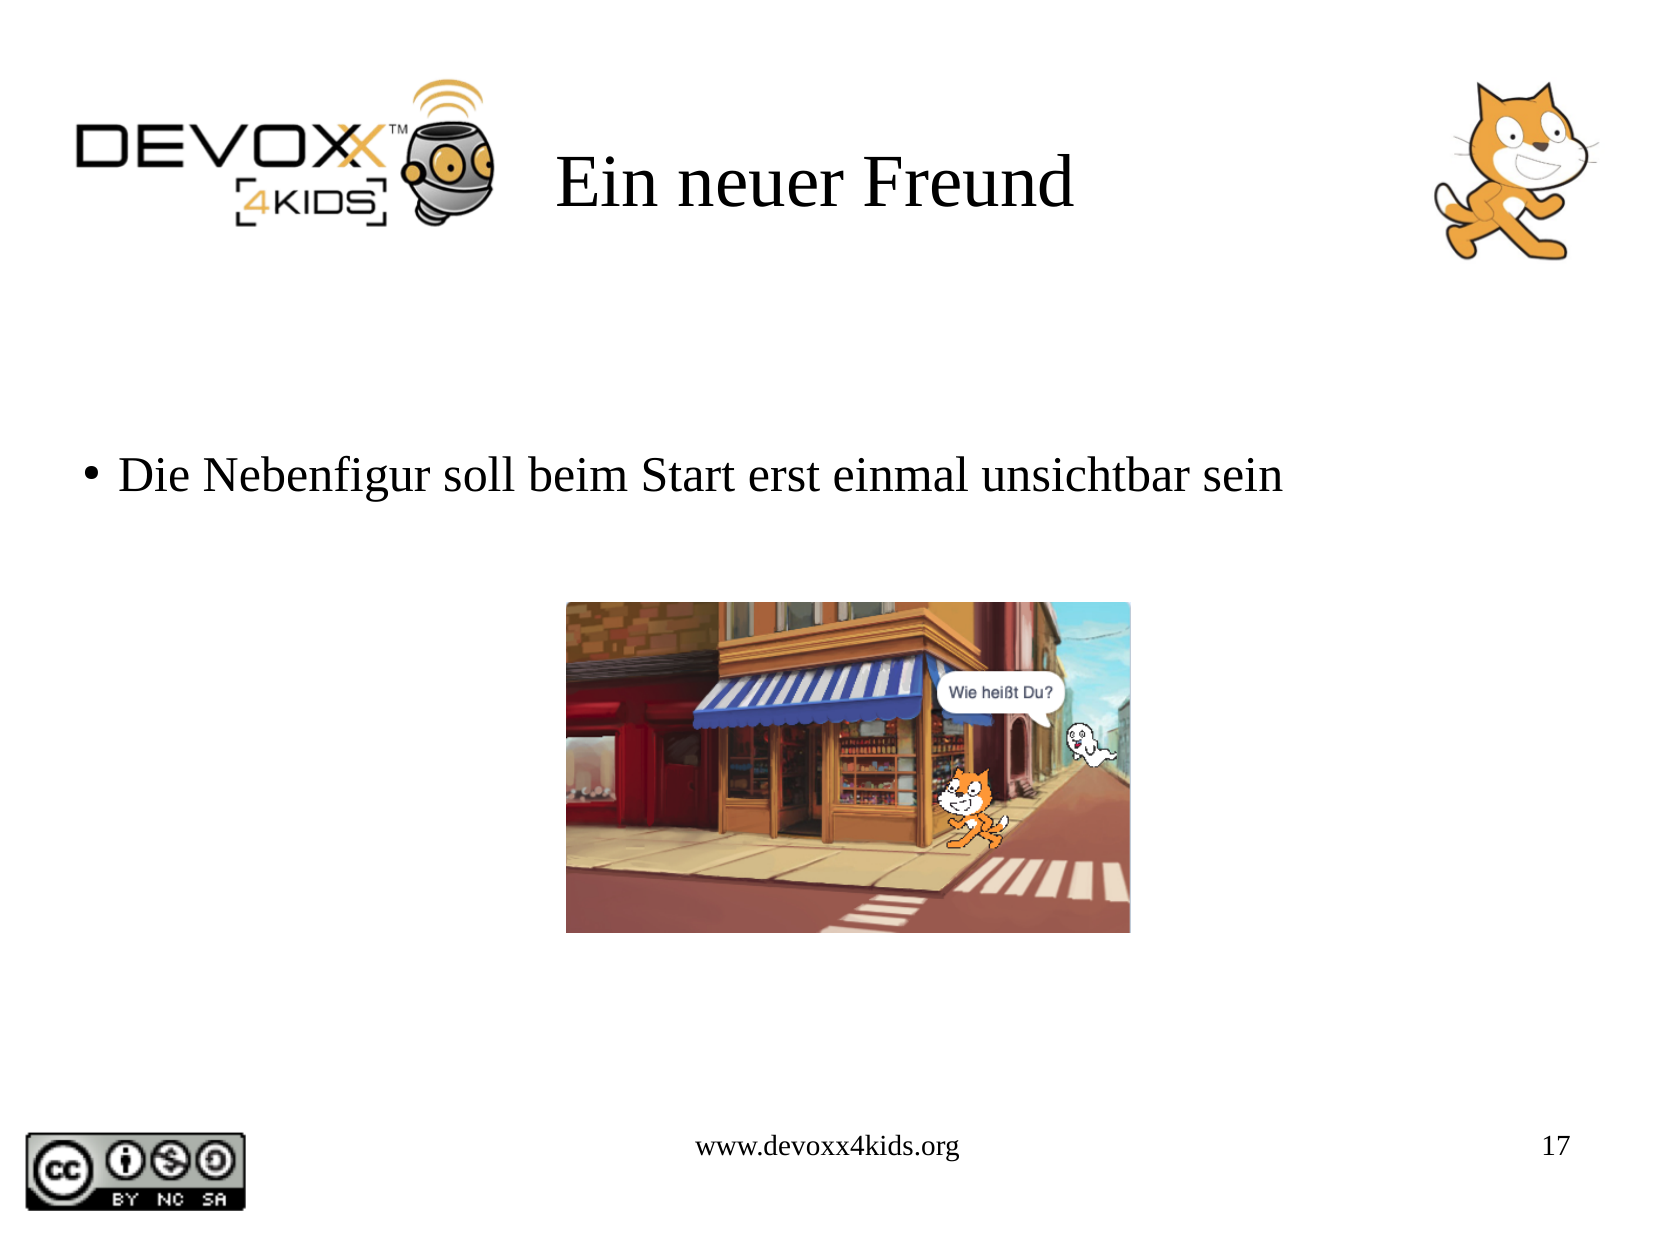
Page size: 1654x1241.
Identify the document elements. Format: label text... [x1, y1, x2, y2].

picture [35, 58, 511, 255]
picture [1431, 54, 1607, 272]
picture [566, 602, 1131, 933]
subtitle Die Nebenfigur soll beim Start erst einmal unsichtbar sein [82, 290, 1571, 733]
title Ein neuer Freund [555, 78, 1347, 284]
picture [14, 1121, 249, 1212]
